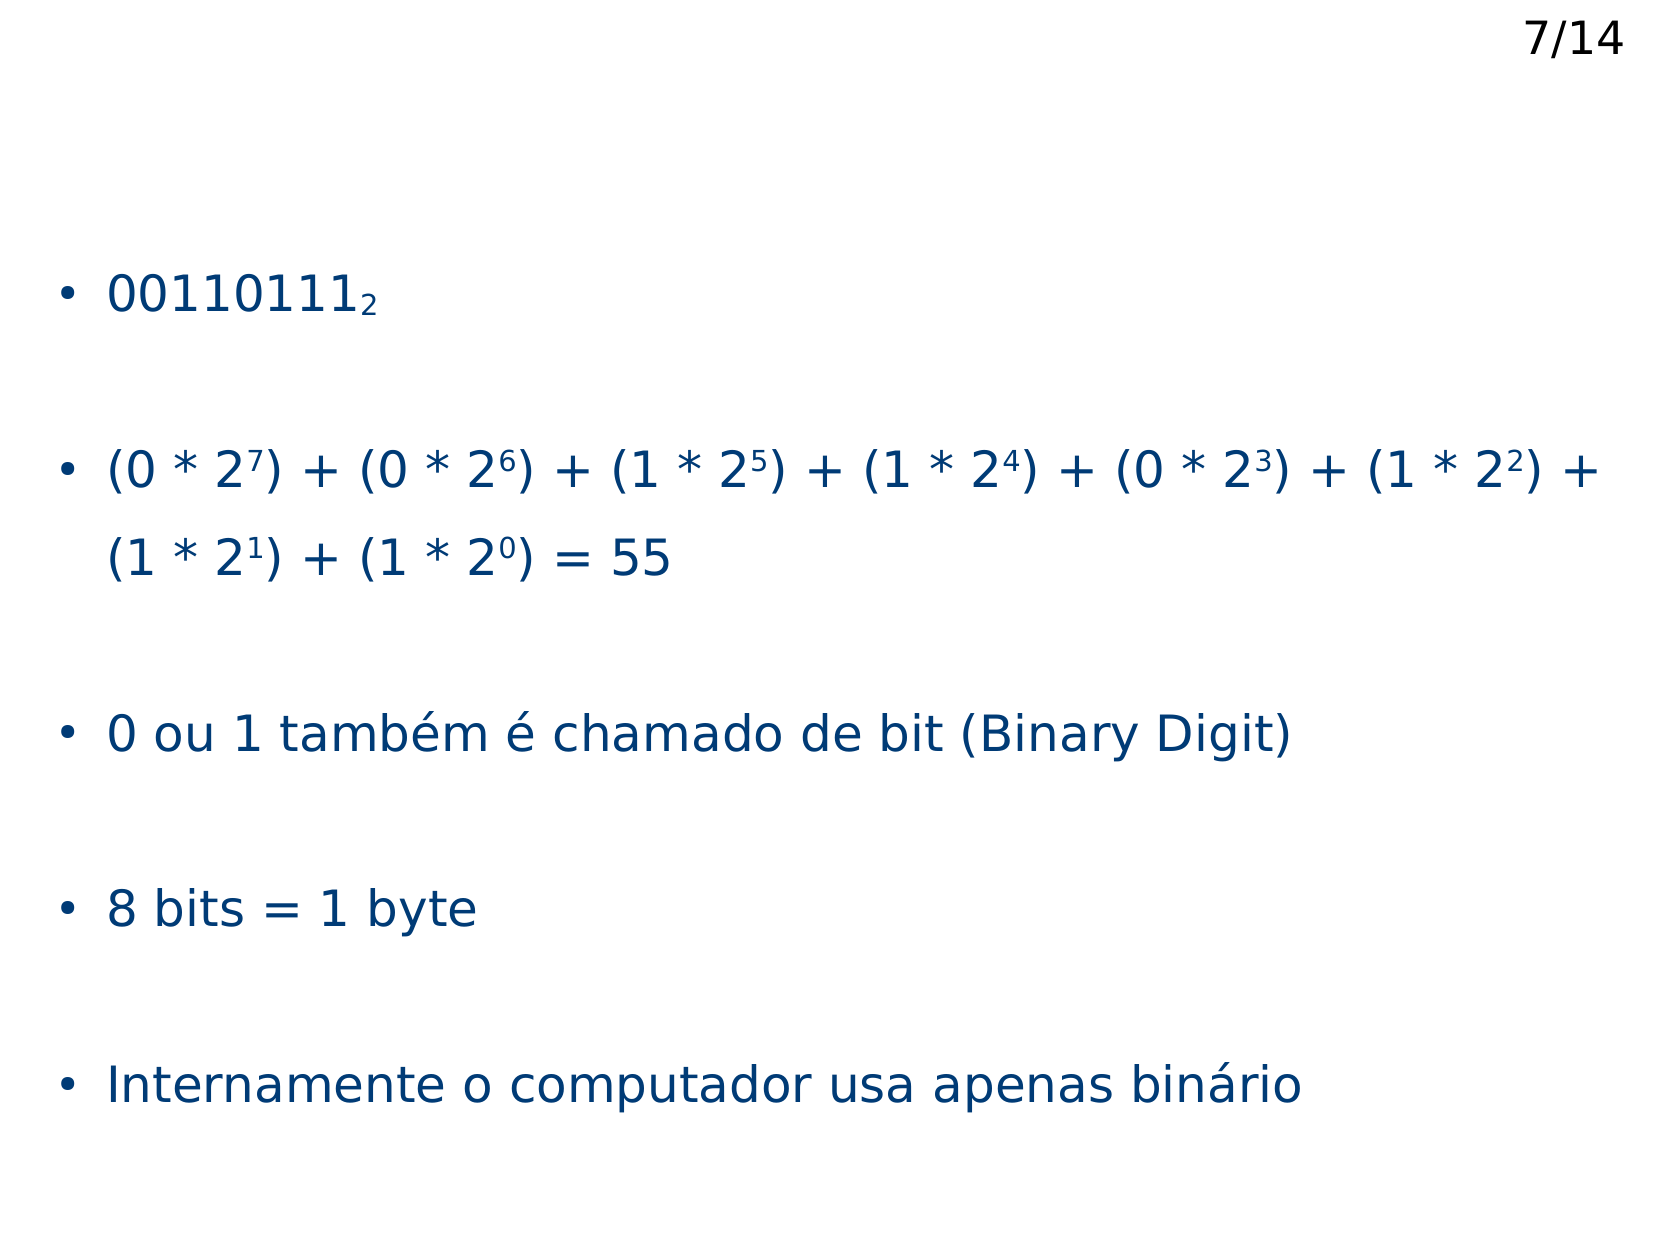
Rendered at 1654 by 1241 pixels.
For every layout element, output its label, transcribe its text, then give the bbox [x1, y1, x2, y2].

list 001101112 (0 * 27) + (0 * 26) + (1 * 25) + (1 * 24) + (0 * 23) + (1 * 22) + (1 * 21) + (1 * 20) = 55 0 ou 1 também é chamado de bit (Binary Digit) 8 bits = 1 byte Internamente o computador usa apenas binário [59, 236, 1625, 1211]
